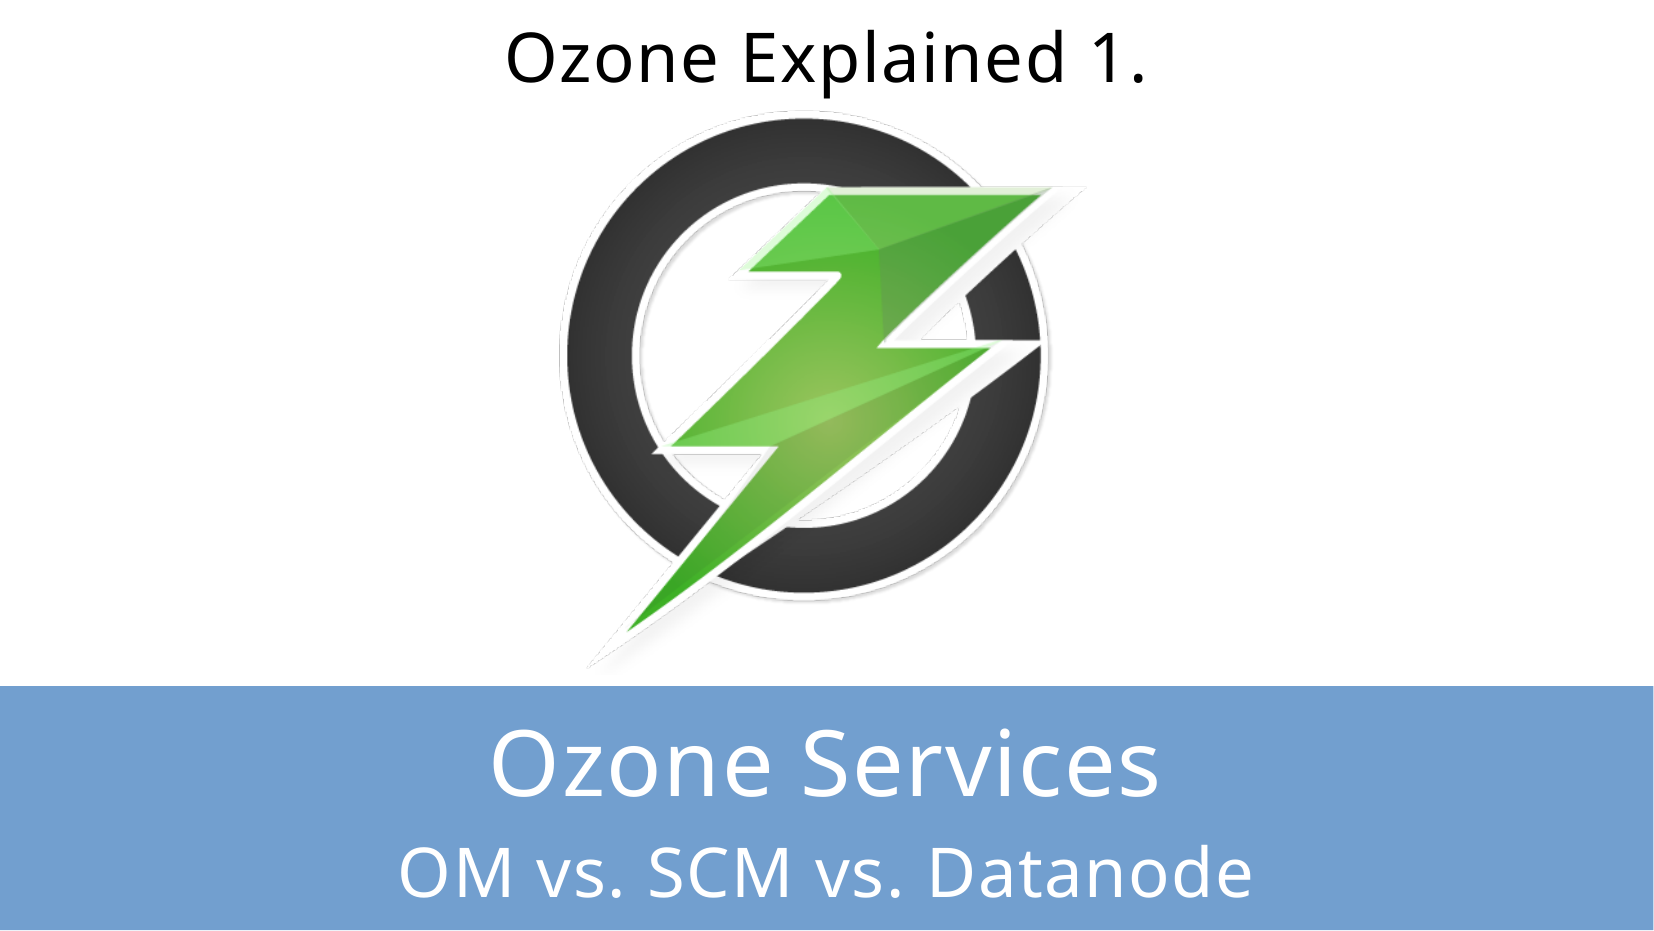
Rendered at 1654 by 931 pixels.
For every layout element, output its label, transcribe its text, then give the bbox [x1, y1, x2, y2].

title Ozone Services OM vs. SCM vs. Datanode [0, 686, 1654, 931]
picture [552, 100, 1094, 675]
title Ozone Explained 1. [0, 8, 1654, 105]
